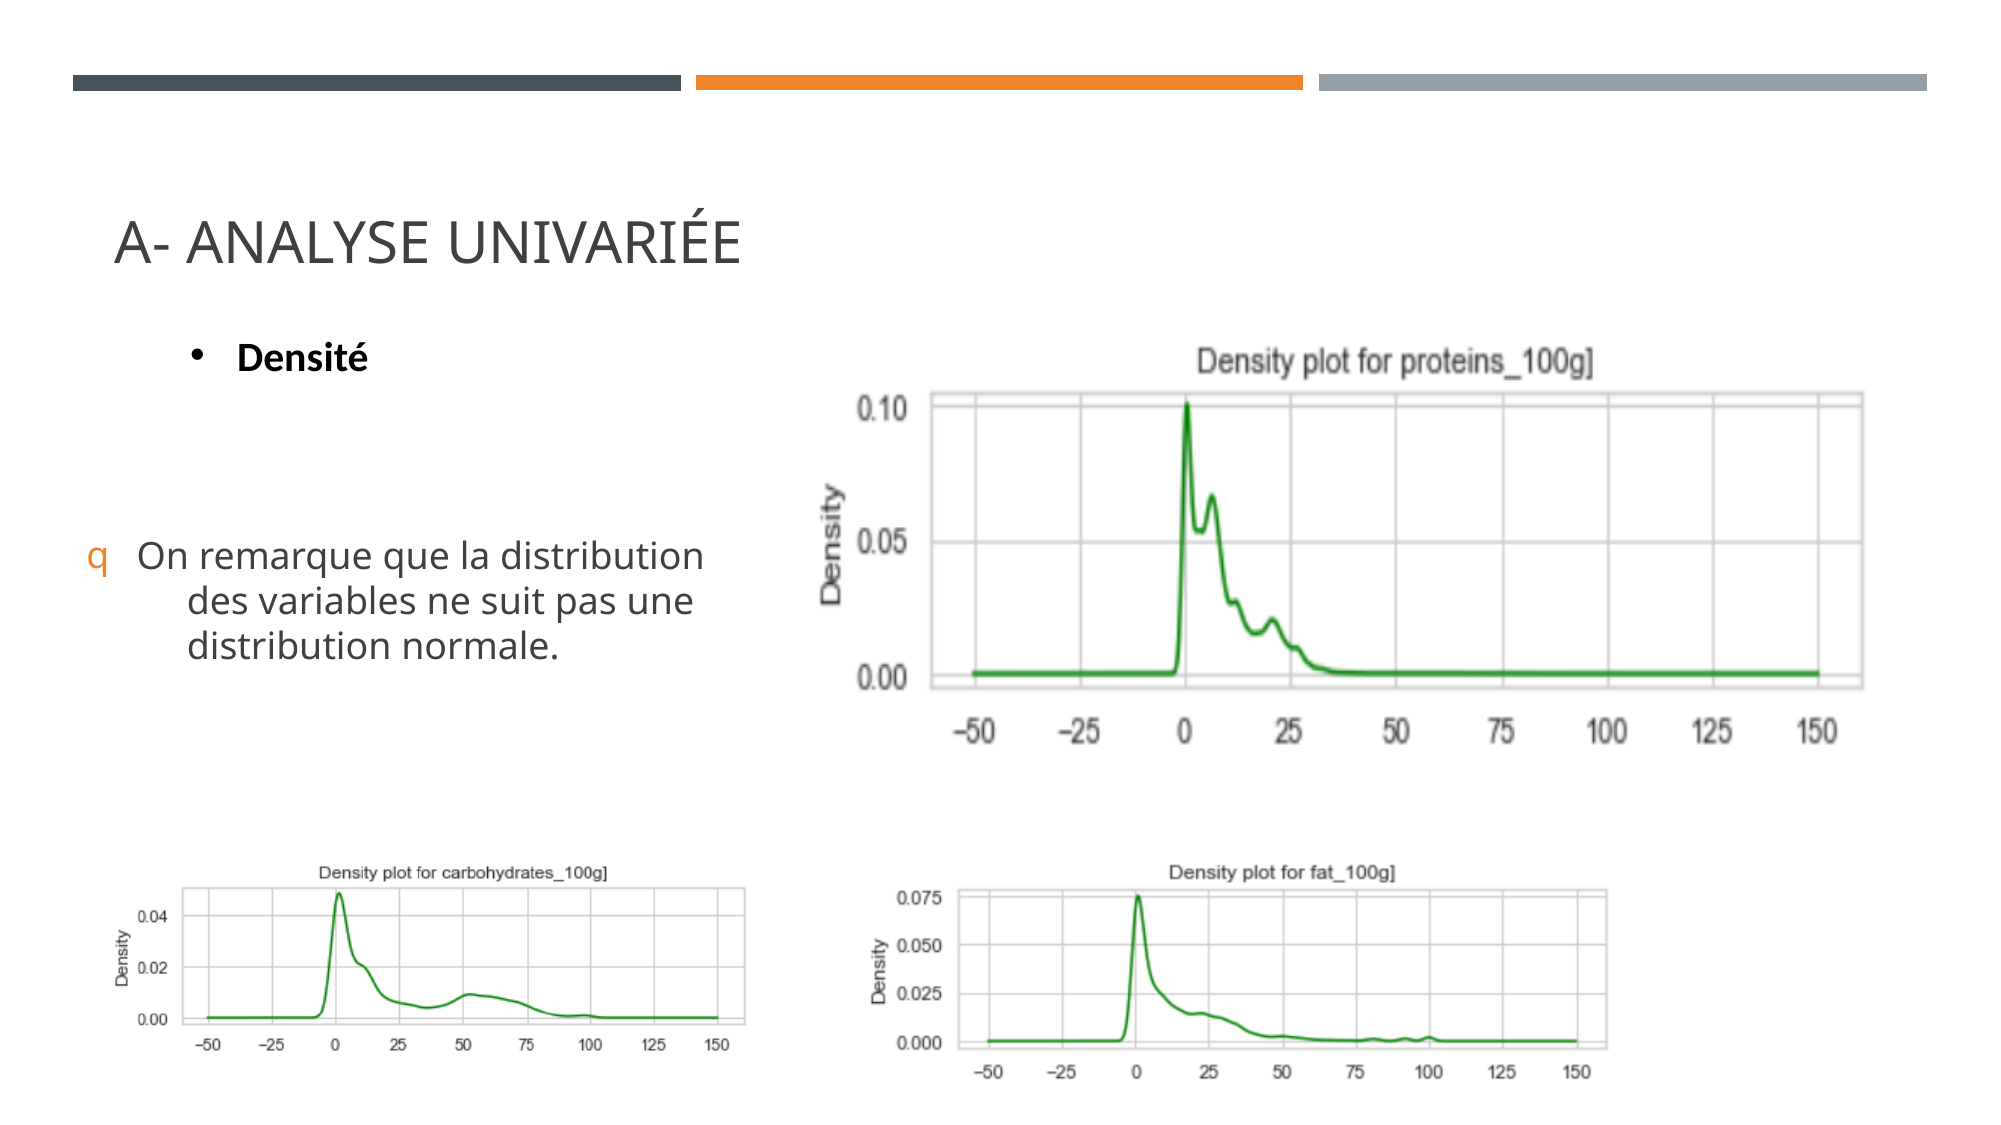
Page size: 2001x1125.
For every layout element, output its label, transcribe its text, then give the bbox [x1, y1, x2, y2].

text_box Densité [175, 321, 675, 388]
picture [838, 842, 1629, 1094]
list On remarque que la distribution des variables ne suit pas une distribution normale. [71, 411, 767, 788]
title A- Analyse UNIVARIée [100, 115, 908, 283]
picture [82, 842, 756, 1071]
picture [755, 306, 1977, 787]
